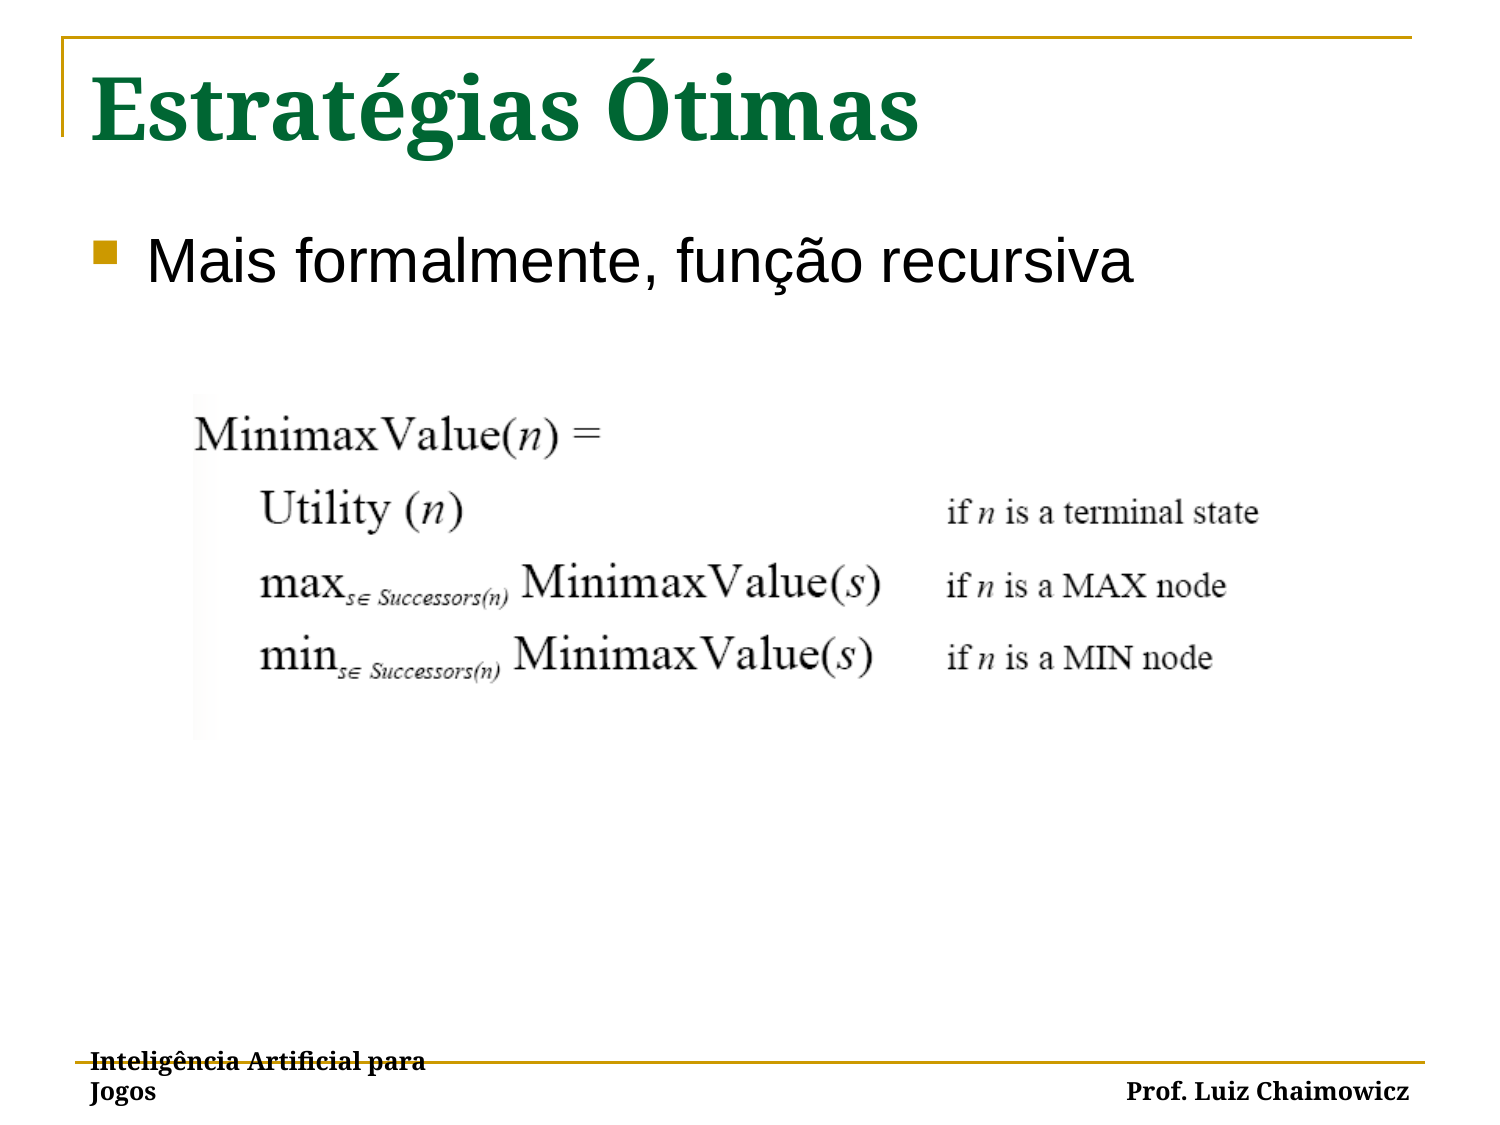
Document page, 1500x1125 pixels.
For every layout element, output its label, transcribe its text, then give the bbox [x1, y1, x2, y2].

title Estratégias Ótimas [75, 45, 1425, 188]
footer Inteligência Artificial para Jogos [75, 1074, 500, 1113]
list Mais formalmente, função recursiva [75, 212, 1425, 1038]
picture [193, 394, 1294, 740]
